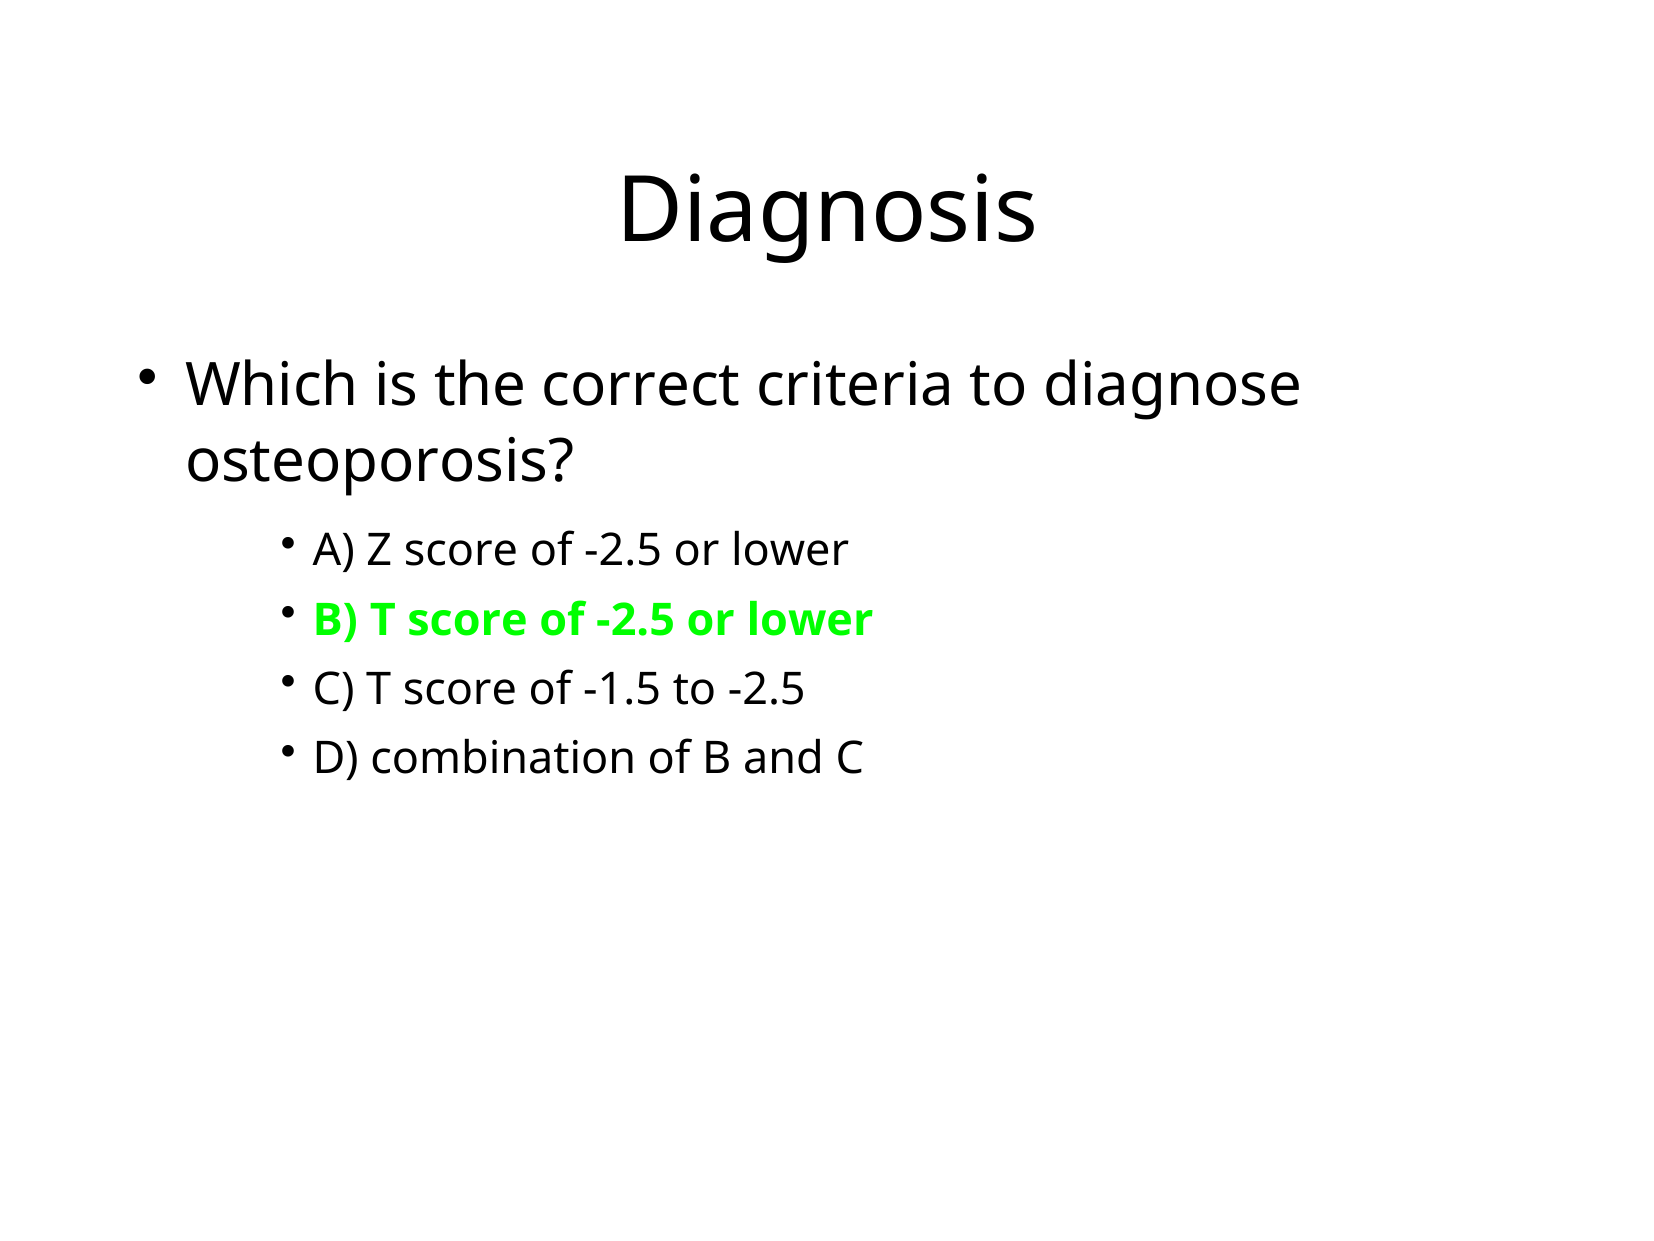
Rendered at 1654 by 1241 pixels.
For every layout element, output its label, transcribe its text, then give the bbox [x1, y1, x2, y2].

title Diagnosis [121, 155, 1534, 258]
list Which is the correct criteria to diagnose osteoporosis? A) Z score of -2.5 or lower B) T score of -2.5 or lower C) T score of -1.5 to -2.5 D) combination of B and C [121, 344, 1534, 785]
